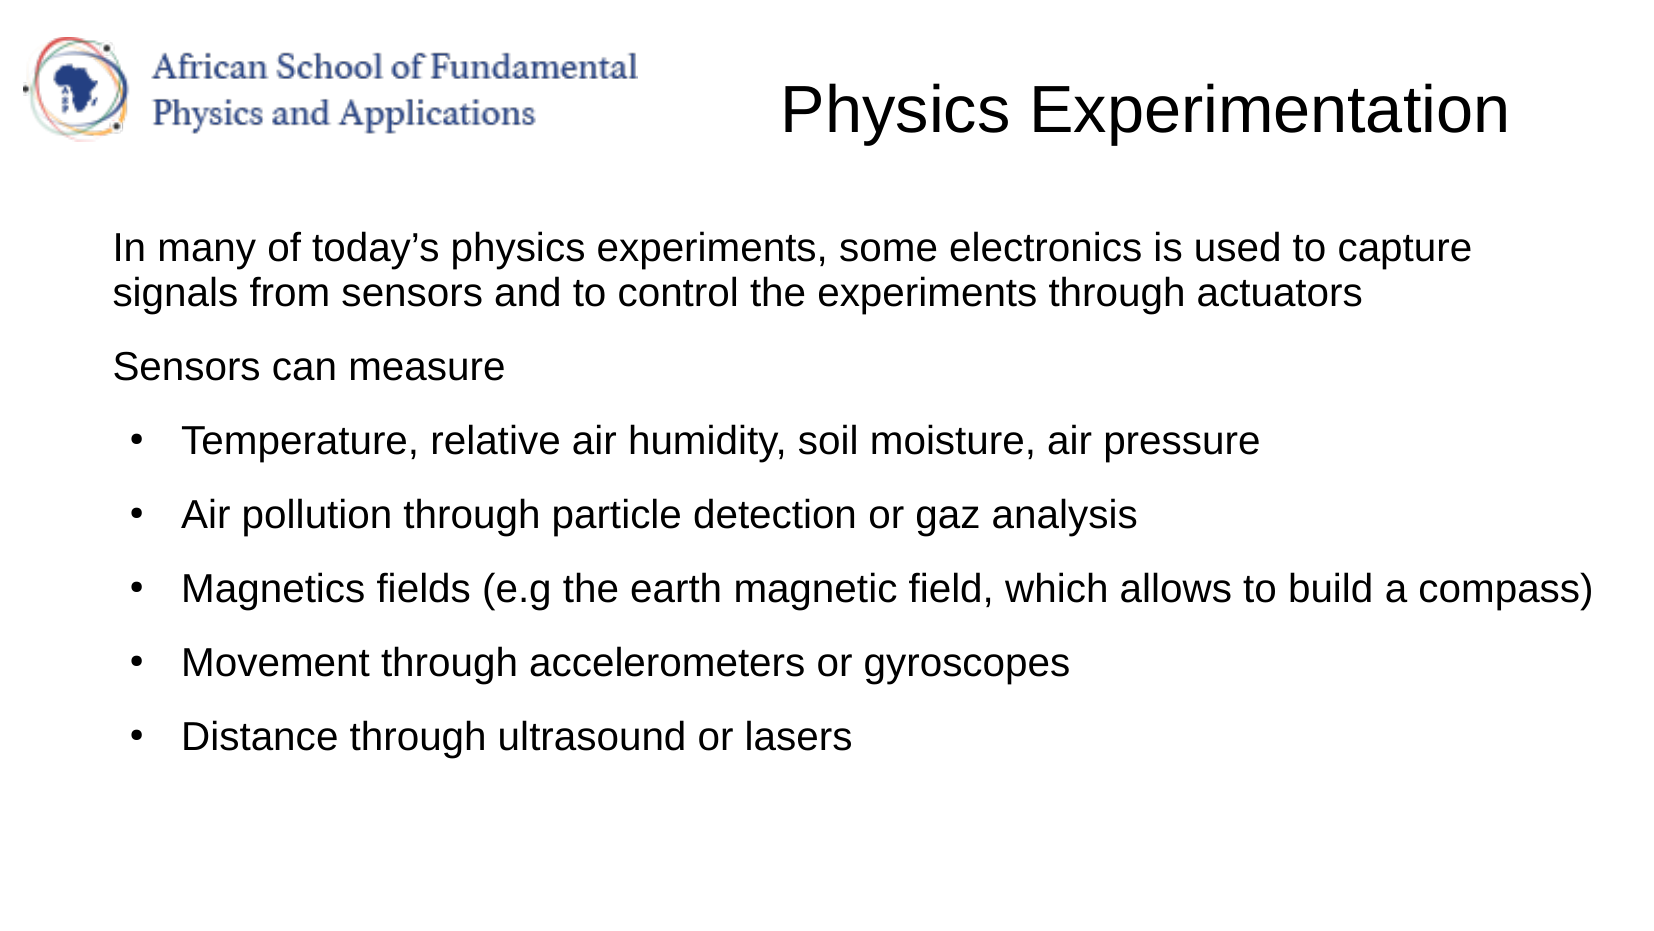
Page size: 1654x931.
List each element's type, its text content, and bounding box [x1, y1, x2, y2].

title Physics Experimentation [679, 32, 1613, 188]
picture [23, 37, 638, 142]
list In many of today’s physics experiments, some electronics is used to capture signals from sensors and to control the experiments through actuators Sensors can measure Temperature, relative air humidity, soil moisture, air pressure Air pollution through particle detection or gaz analysis Magnetics fields (e.g the earth magnetic field, which allows to build a compass) Movement through accelerometers or gyroscopes Distance through ultrasound or lasers [112, 225, 1601, 765]
